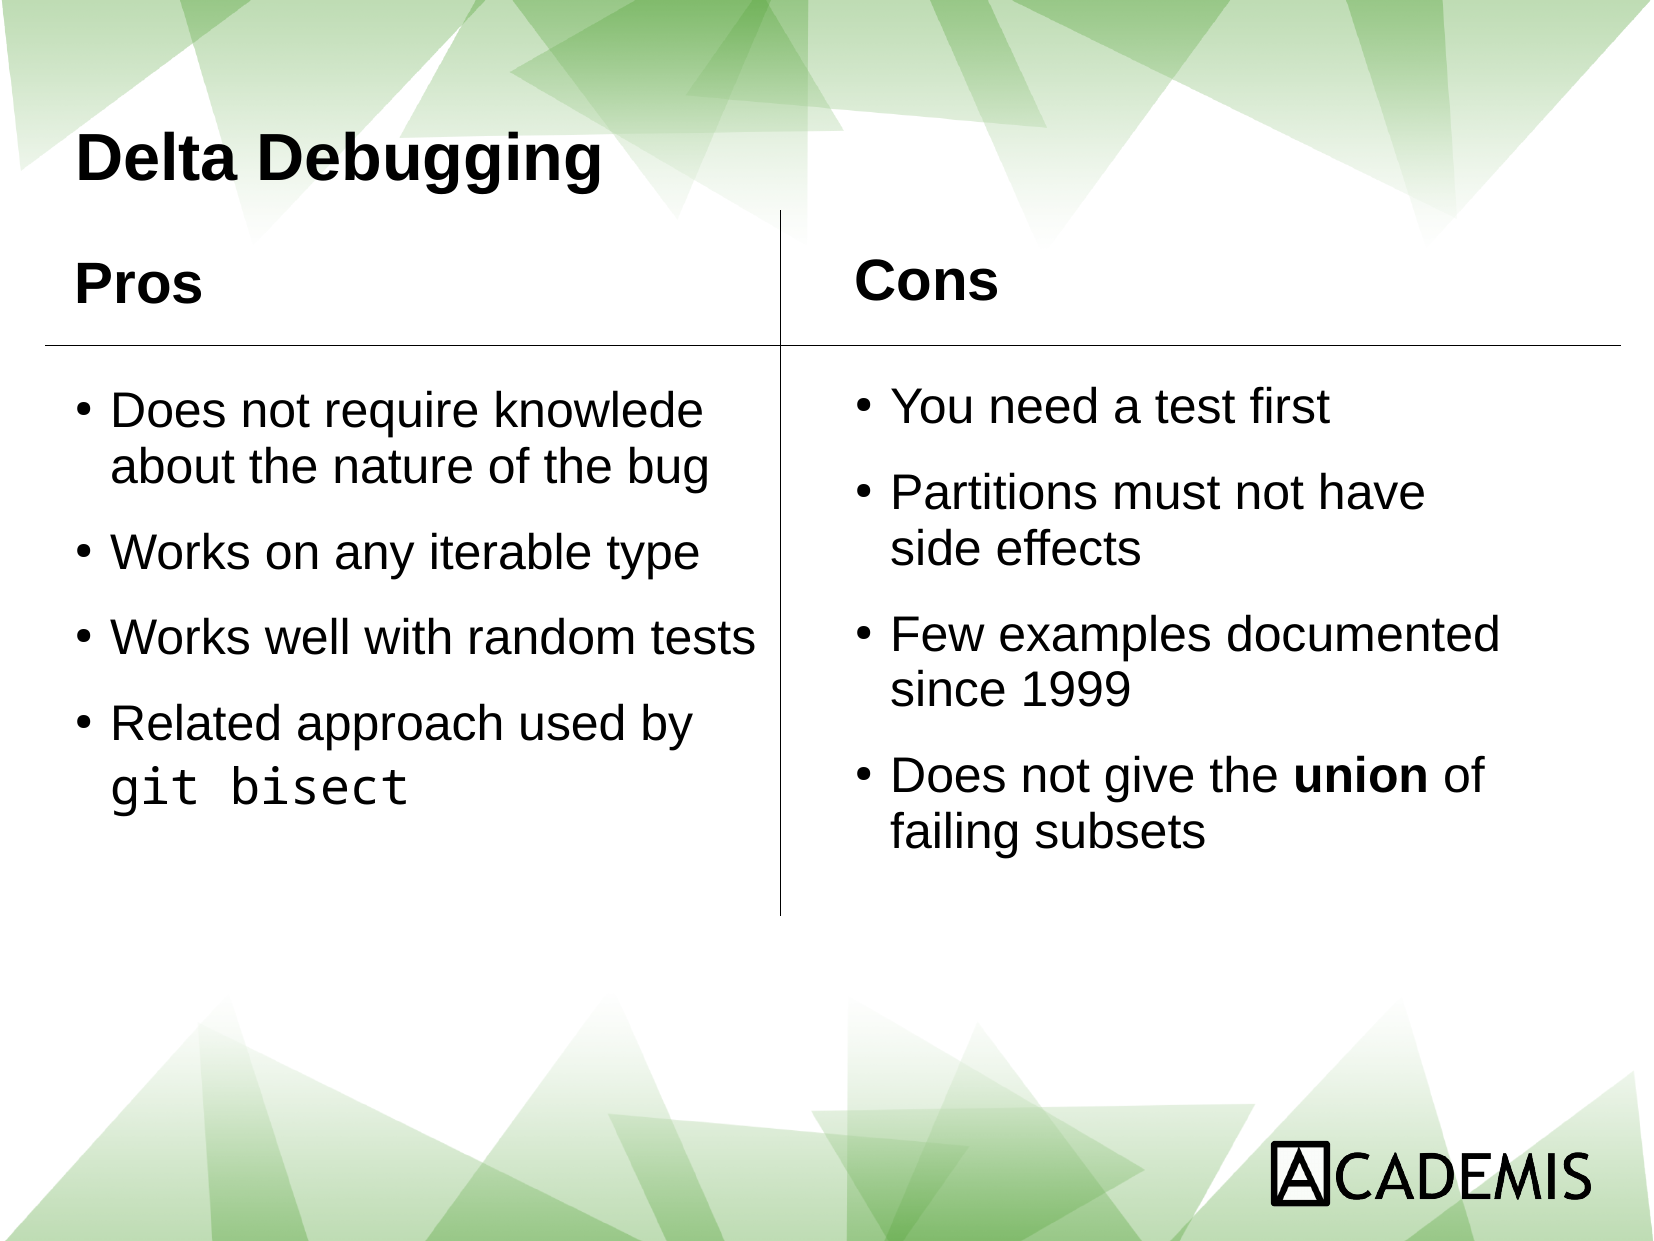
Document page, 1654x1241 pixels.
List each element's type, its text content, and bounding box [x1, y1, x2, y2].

text_box Does not require knowlede about the nature of the bug Works on any iterable type Works well with random tests Related approach used by git bisect [60, 375, 781, 992]
text_box Cons [840, 240, 1096, 321]
text_box You need a test first Partitions must not have side effects Few examples documented since 1999 Does not give the union of failing subsets [840, 371, 1591, 1081]
picture [0, 0, 1654, 256]
title Delta Debugging [75, 15, 1081, 301]
text_box Pros [60, 243, 376, 324]
picture [2, 985, 1653, 1241]
